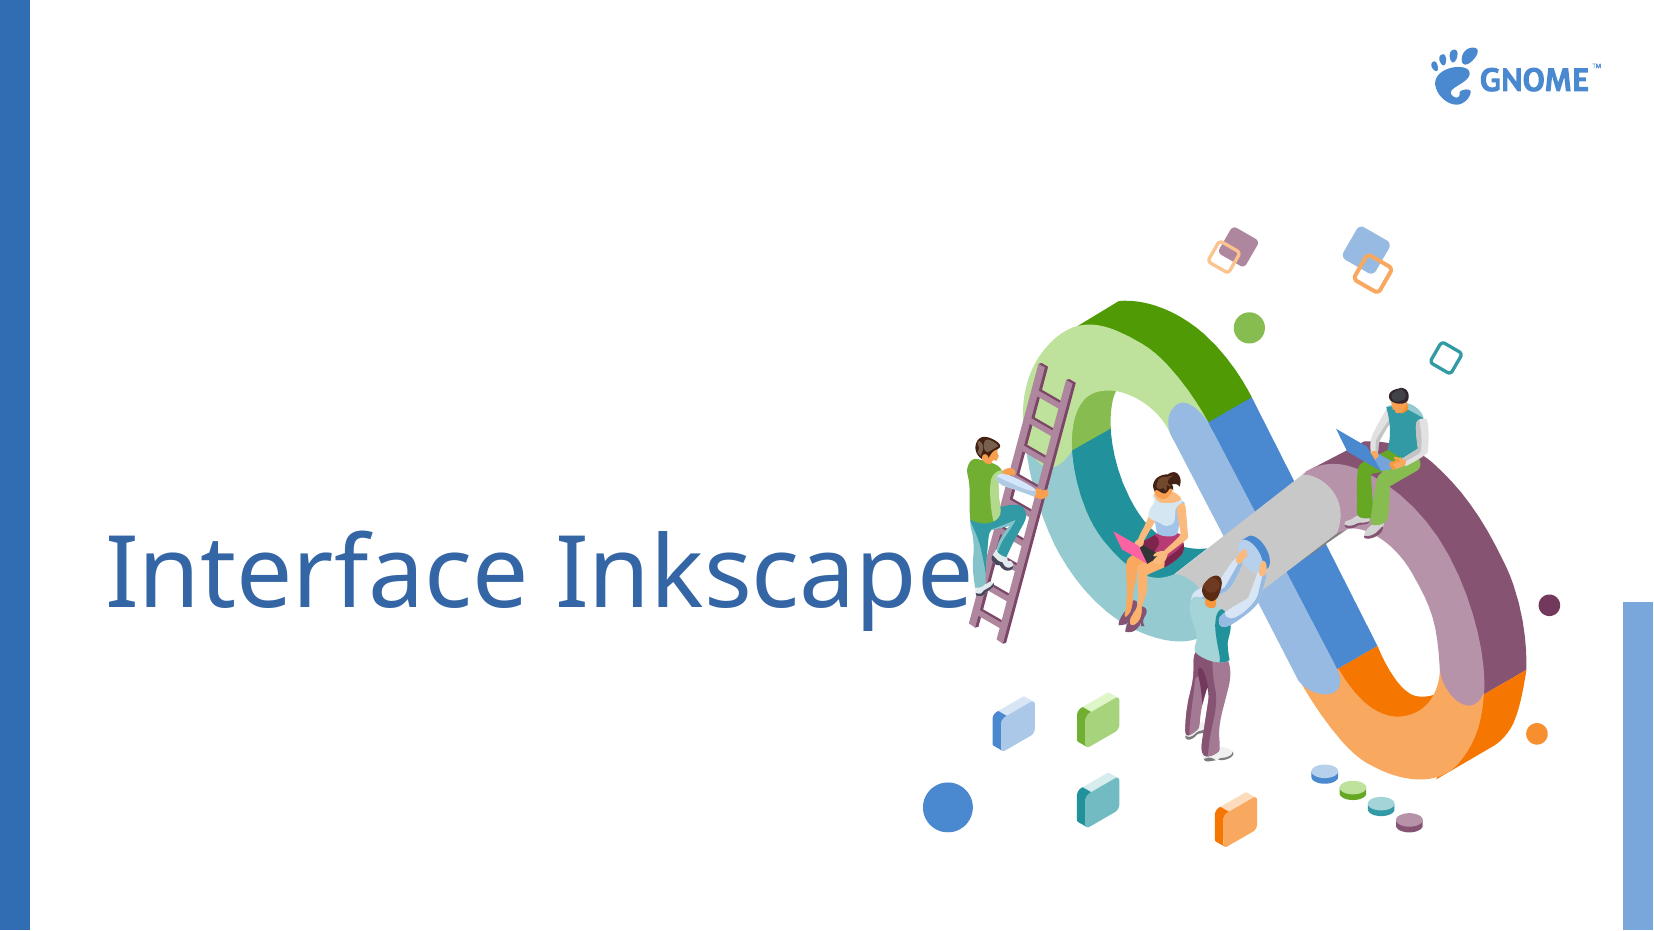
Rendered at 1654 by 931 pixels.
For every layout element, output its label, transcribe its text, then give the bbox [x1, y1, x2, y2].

text_box [1076, 772, 1120, 828]
text_box [1362, 258, 1380, 274]
text_box [1214, 792, 1258, 847]
text_box [1526, 723, 1548, 745]
text_box [1224, 227, 1258, 267]
text_box [967, 300, 1527, 780]
text_box [1538, 594, 1561, 617]
text_box [1342, 226, 1390, 267]
text_box [992, 696, 1035, 752]
text_box [1396, 813, 1423, 833]
text_box [1367, 796, 1395, 817]
text_box [1077, 692, 1120, 748]
text_box [1219, 244, 1236, 262]
title Interface Inkscape [105, 476, 1141, 661]
text_box [1233, 312, 1265, 344]
text_box [1339, 780, 1367, 801]
text_box [923, 782, 973, 833]
text_box [1311, 764, 1339, 784]
